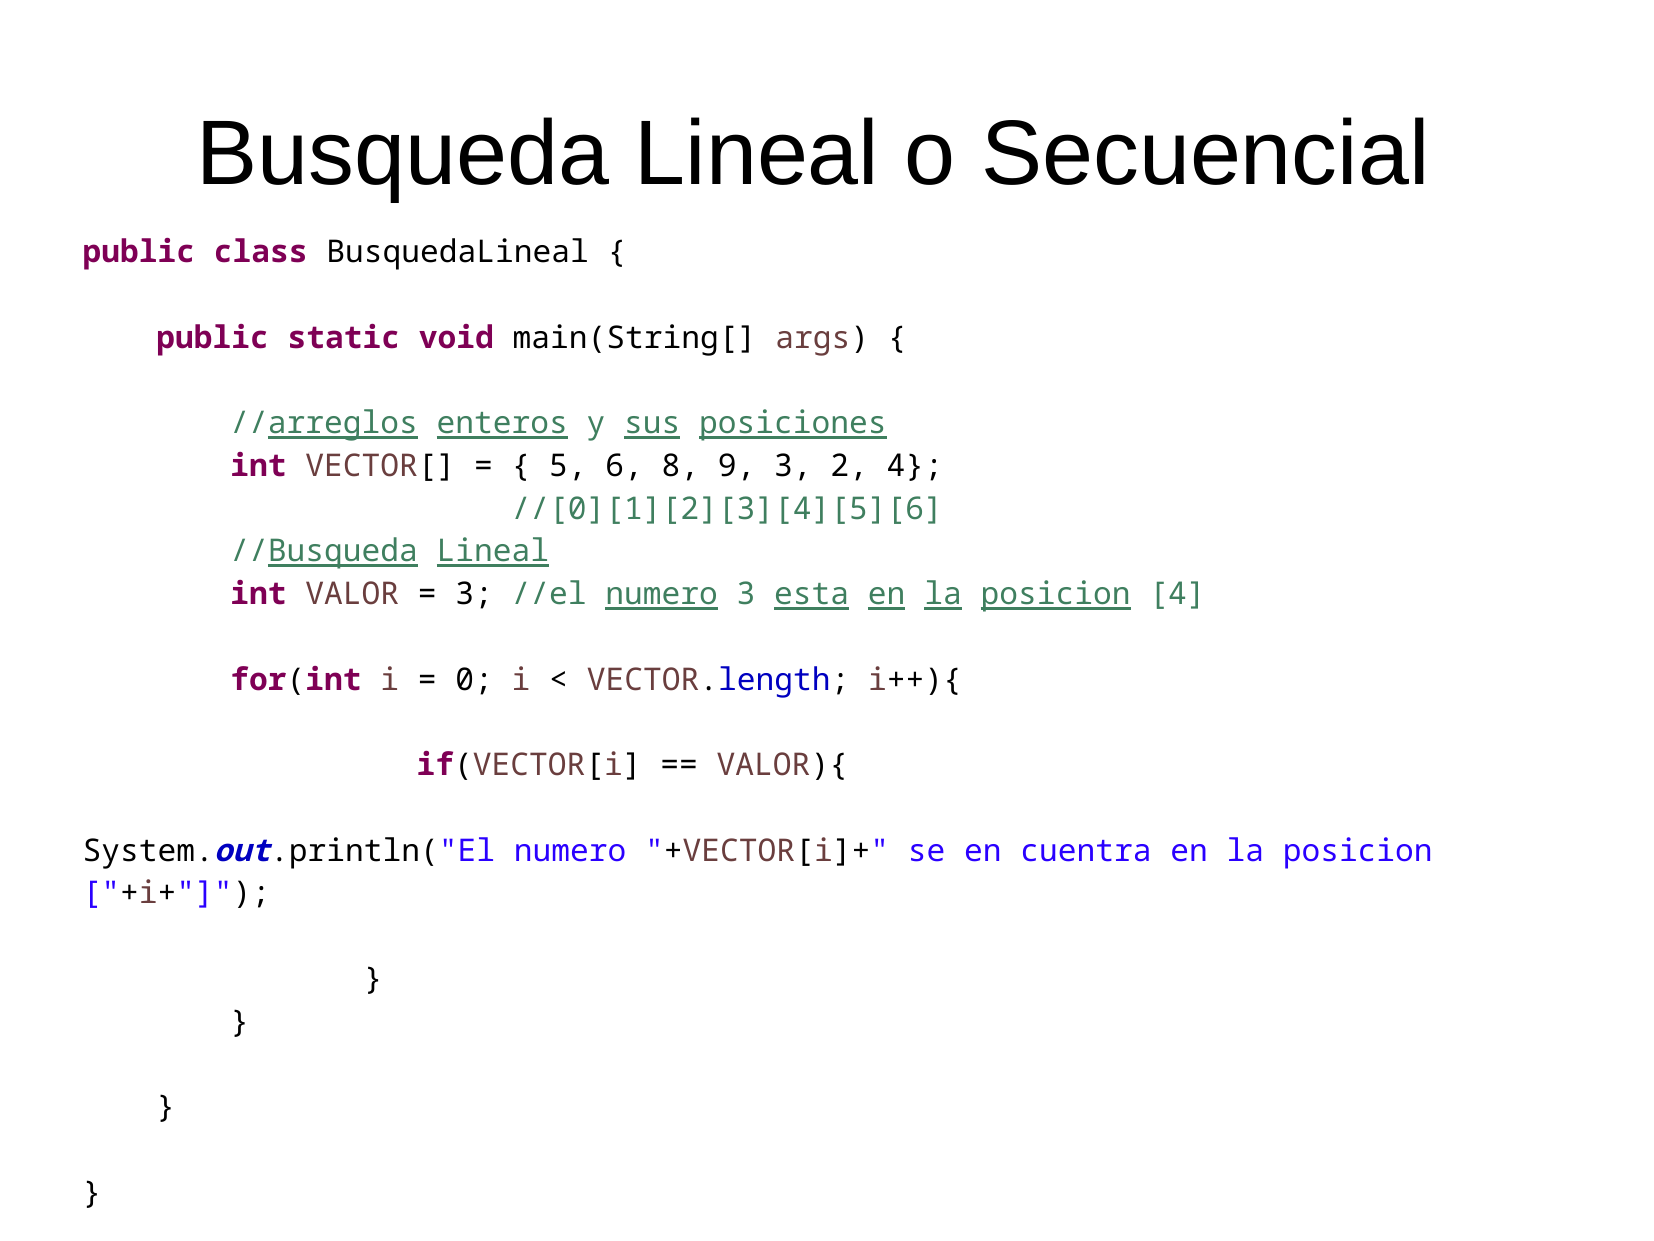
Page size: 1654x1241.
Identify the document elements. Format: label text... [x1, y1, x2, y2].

title Busqueda Lineal o Secuencial [82, 49, 1571, 257]
subtitle public class BusquedaLineal { public static void main(String[] args) { //arreglos enteros y sus posiciones int VECTOR[] = { 5, 6, 8, 9, 3, 2, 4}; //[0][1][2][3][4][5][6] //Busqueda Lineal int VALOR = 3; //el numero 3 esta en la posicion [4] for(int i = 0; i < VECTOR.length; i++){ if(VECTOR[i] == VALOR){ System.out.println("El numero "+VECTOR[i]+" se en cuentra en la posicion ["+i+"]"); } } } } [82, 279, 1571, 1120]
